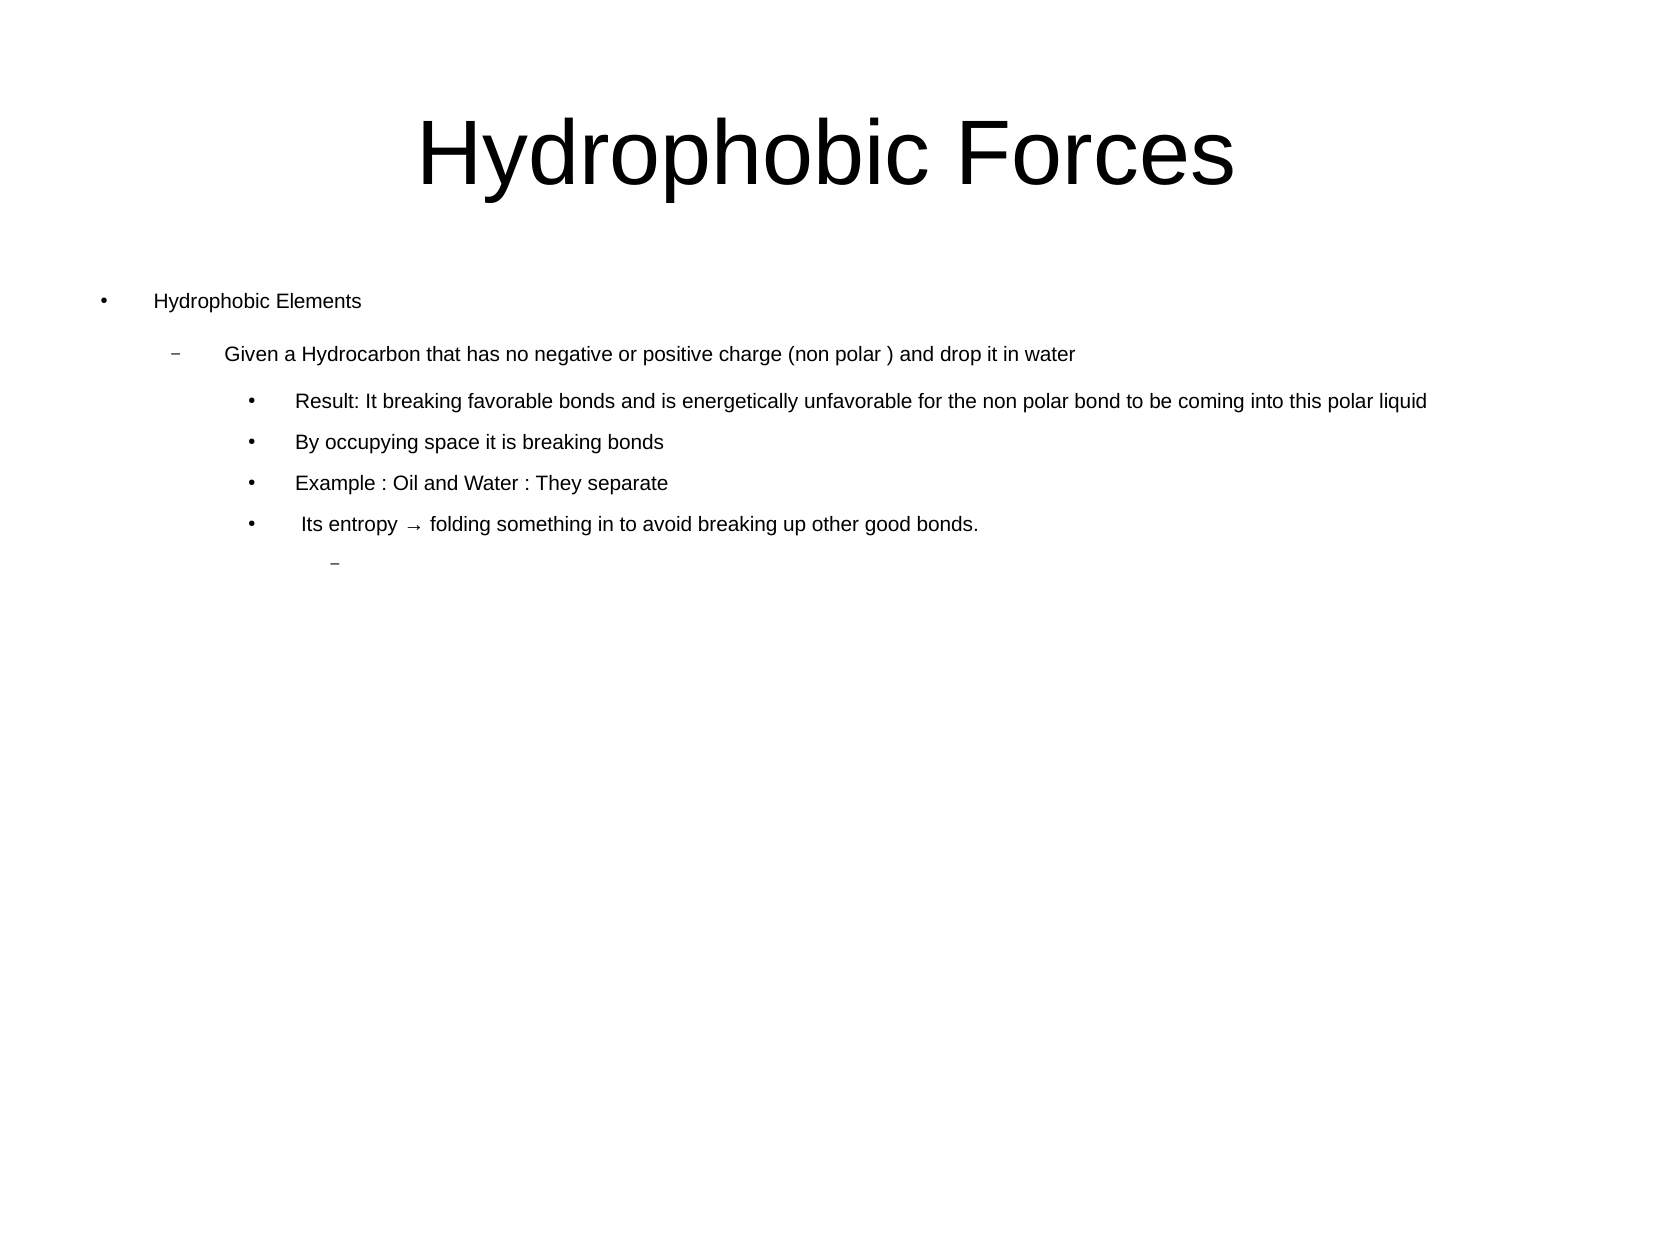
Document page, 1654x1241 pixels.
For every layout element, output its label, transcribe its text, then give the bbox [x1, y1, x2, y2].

list Hydrophobic Elements Given a Hydrocarbon that has no negative or positive charge (non polar ) and drop it in water Result: It breaking favorable bonds and is energetically unfavorable for the non polar bond to be coming into this polar liquid By occupying space it is breaking bonds Example : Oil and Water : They separate Its entropy → folding something in to avoid breaking up other good bonds. [82, 290, 1571, 1010]
title Hydrophobic Forces [82, 49, 1571, 257]
